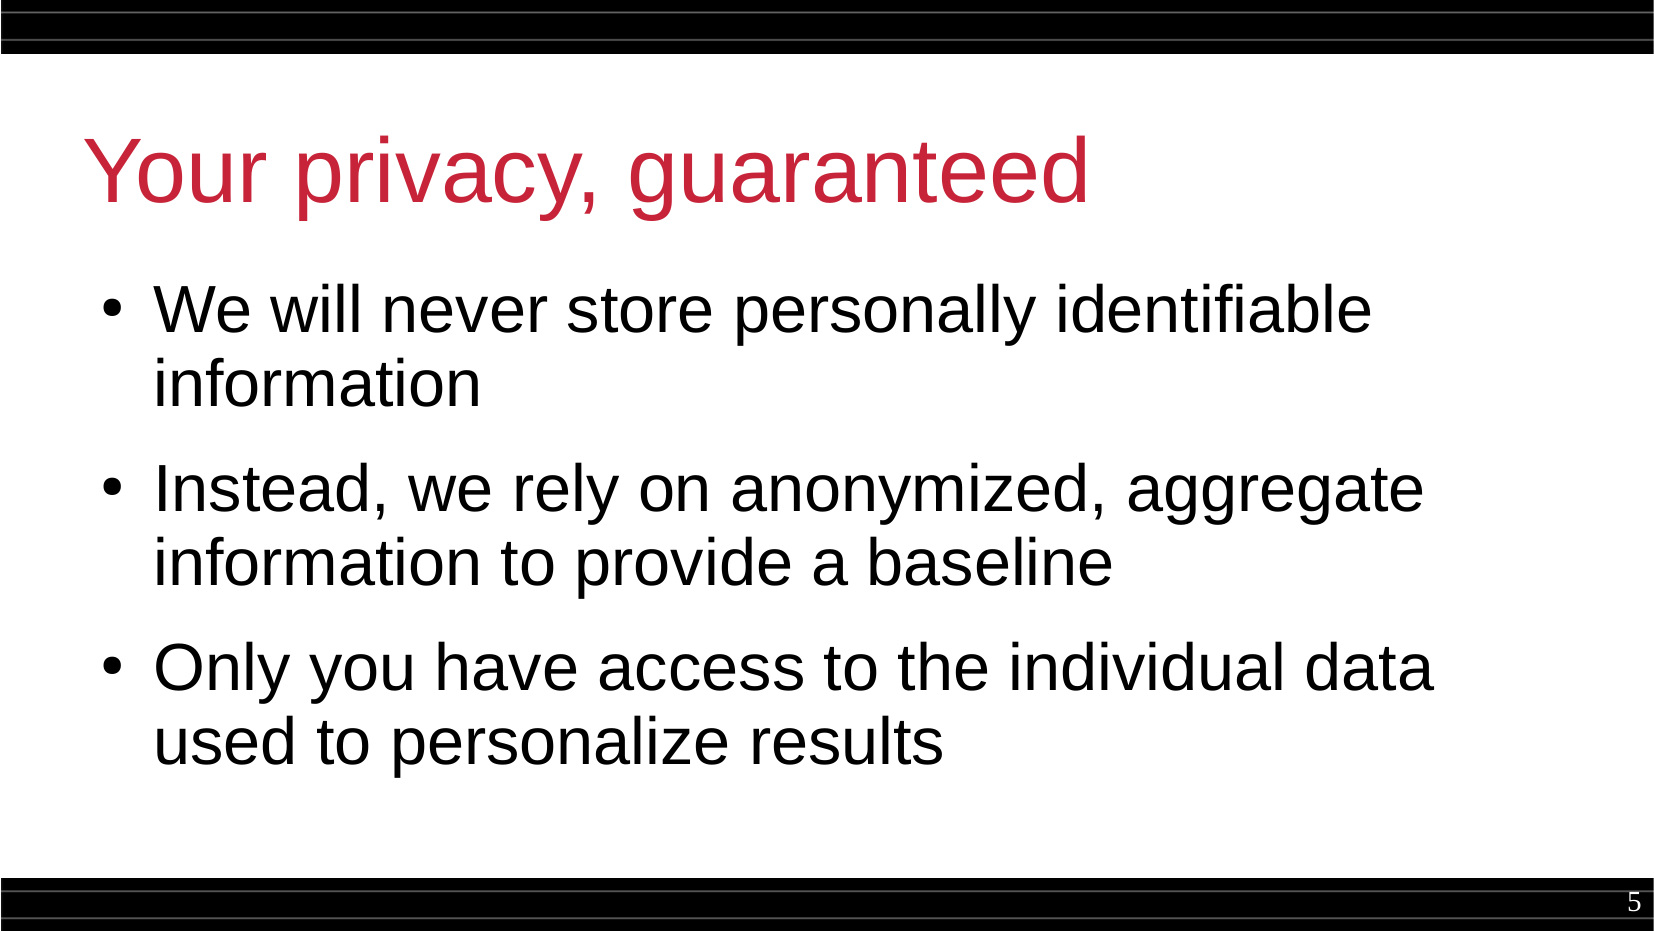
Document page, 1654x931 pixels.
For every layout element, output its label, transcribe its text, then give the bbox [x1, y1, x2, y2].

picture [1, 878, 1654, 931]
picture [1, 0, 1654, 54]
list We will never store personally identifiable information Instead, we rely on anonymized, aggregate information to provide a baseline Only you have access to the individual data used to personalize results [82, 271, 1571, 851]
title Your privacy, guaranteed [82, 92, 1571, 249]
